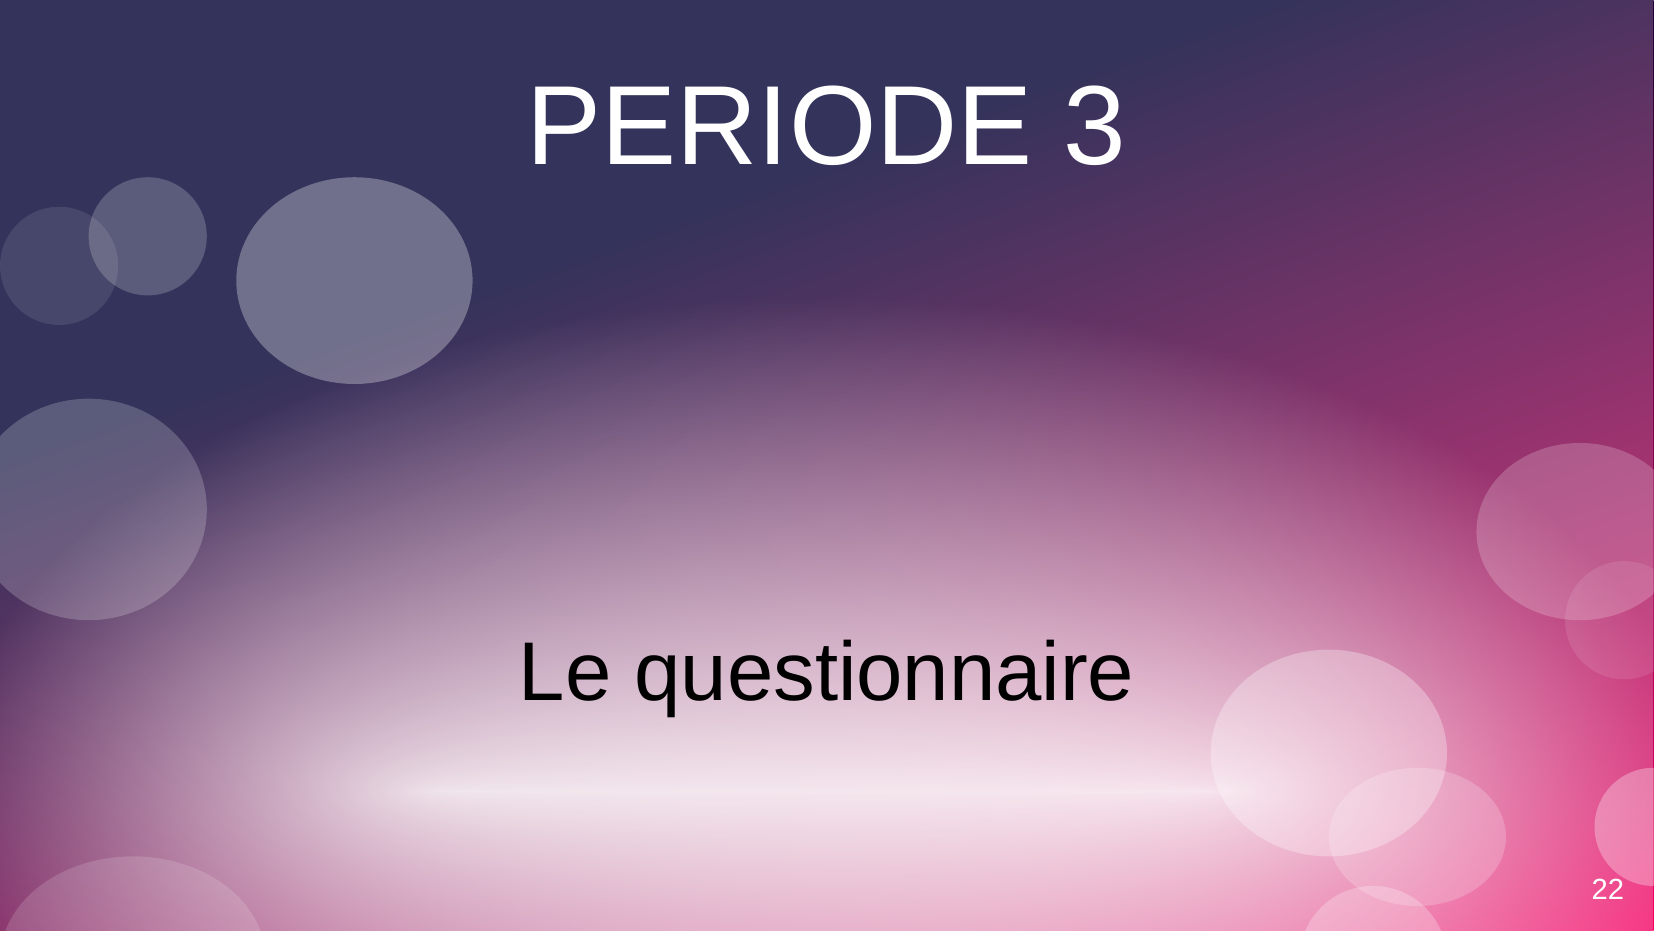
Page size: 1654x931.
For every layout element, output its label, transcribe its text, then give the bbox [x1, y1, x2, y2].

title Le questionnaire [88, 590, 1565, 753]
title PERIODE 3 [88, 44, 1565, 207]
